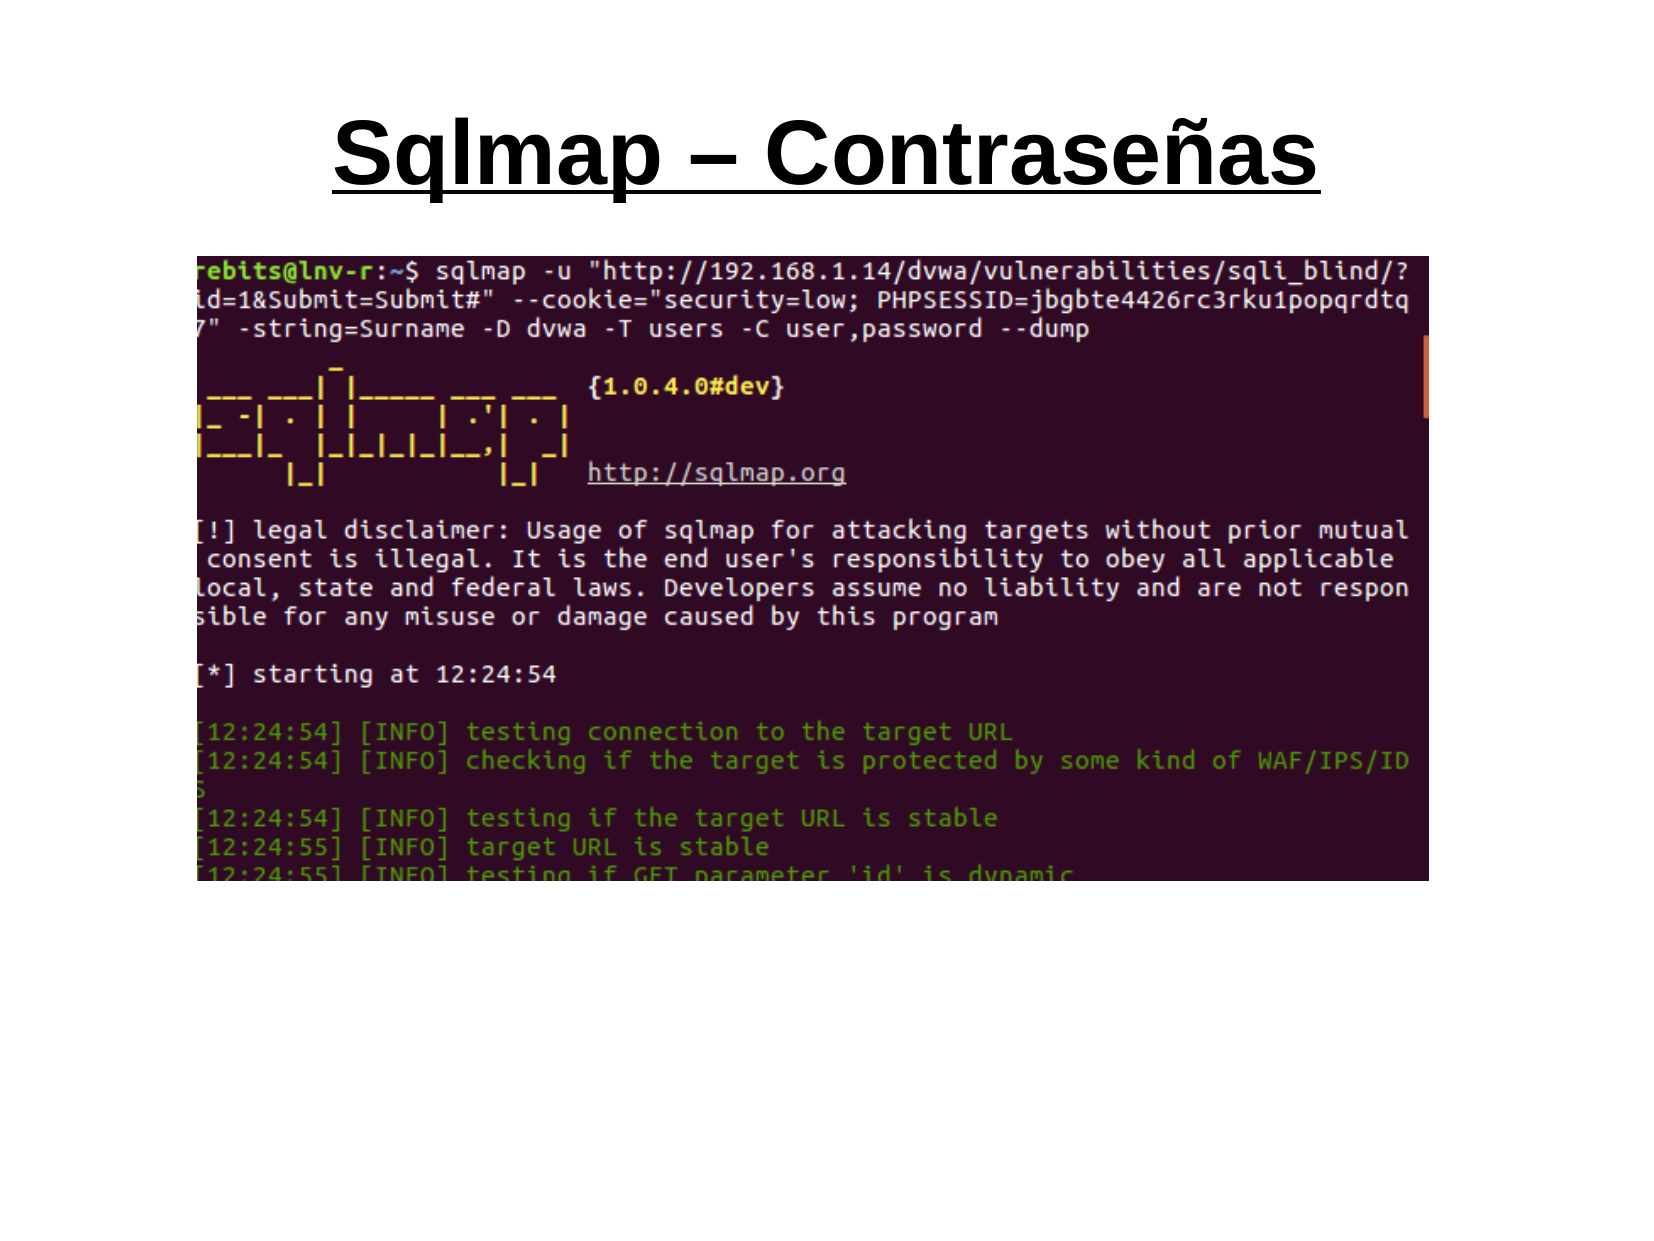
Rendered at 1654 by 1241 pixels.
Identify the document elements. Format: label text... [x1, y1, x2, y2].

picture [197, 256, 1429, 881]
title Sqlmap – Contraseñas [82, 49, 1571, 257]
